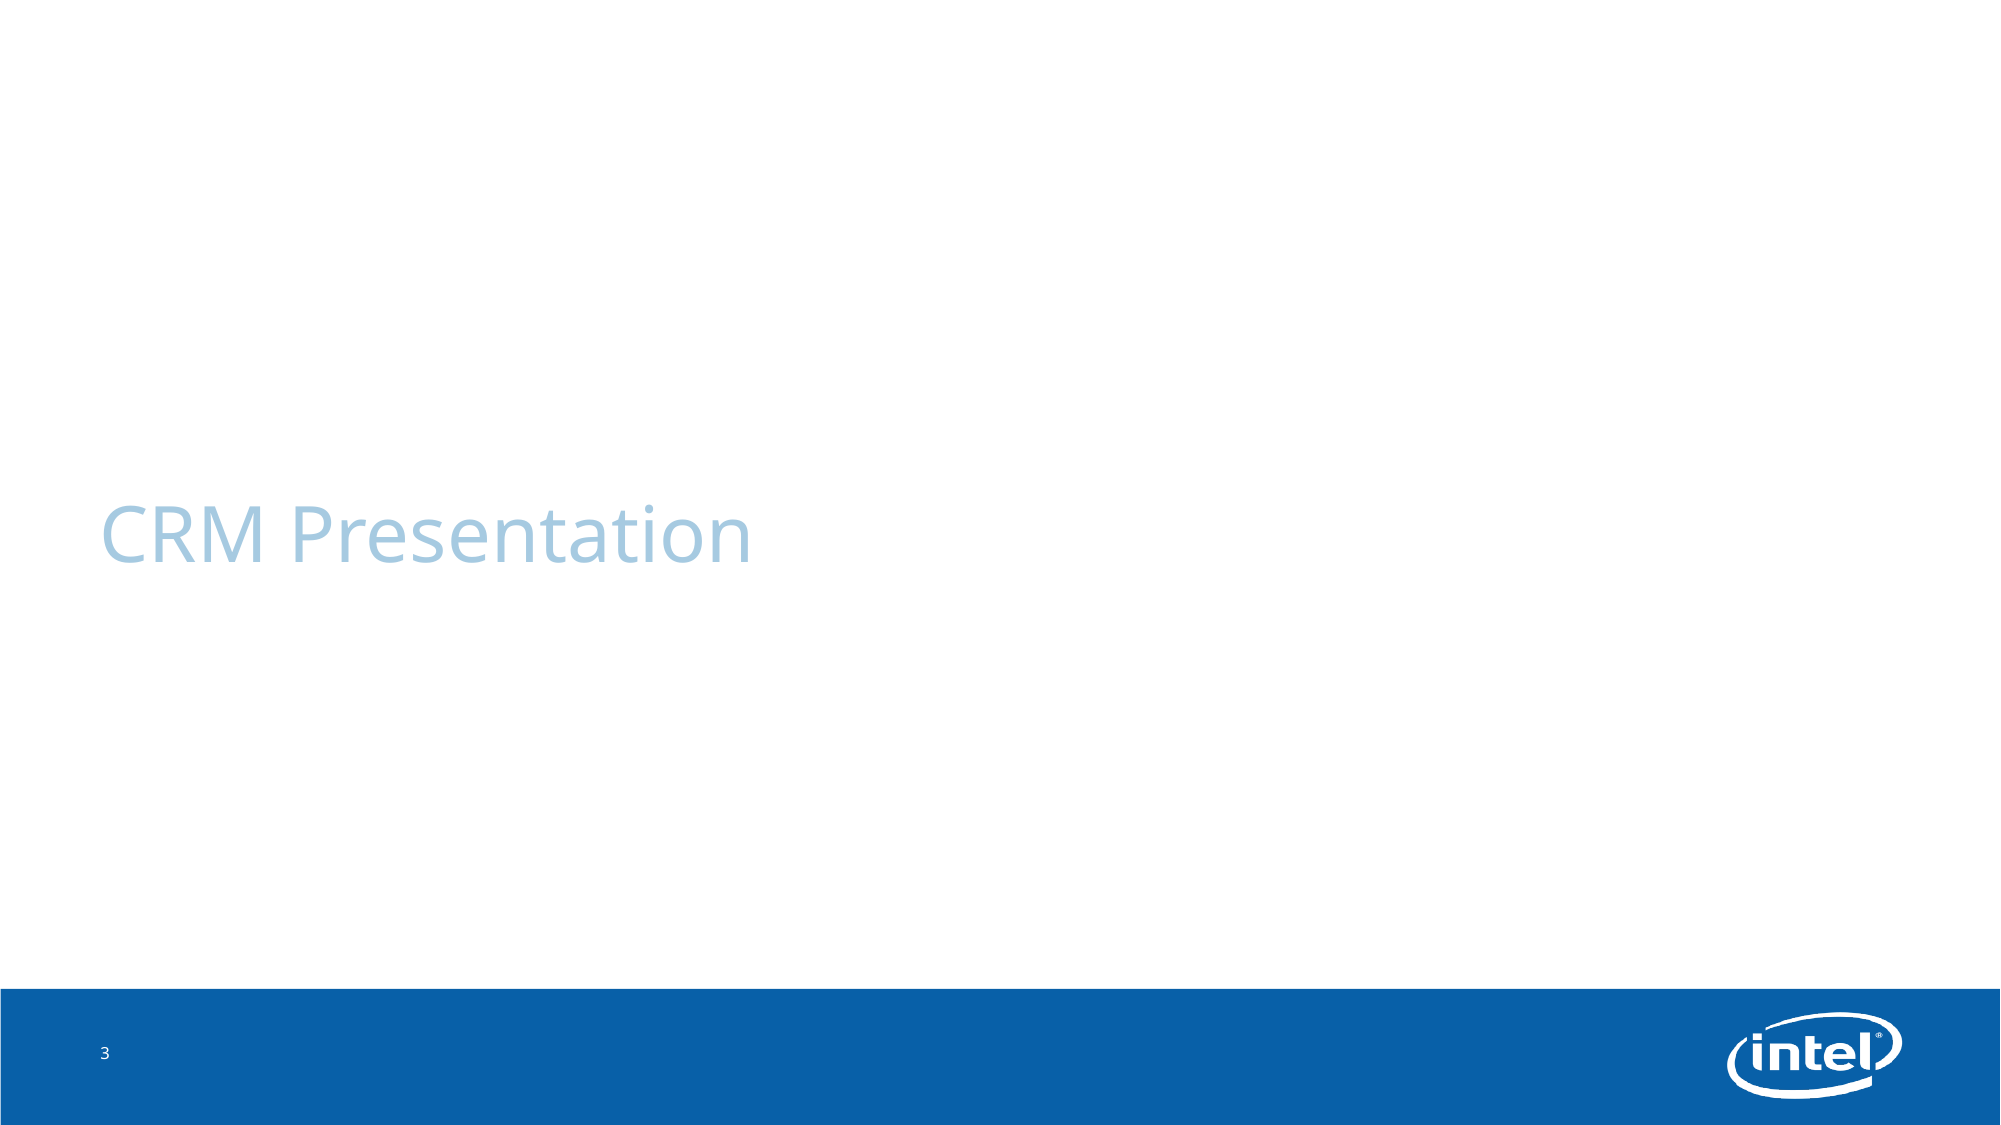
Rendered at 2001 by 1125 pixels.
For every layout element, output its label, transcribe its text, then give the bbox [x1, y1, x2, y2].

title CRM Presentation [99, 354, 1800, 578]
picture [1725, 1011, 1904, 1101]
slide_number <number> [100, 1042, 192, 1093]
